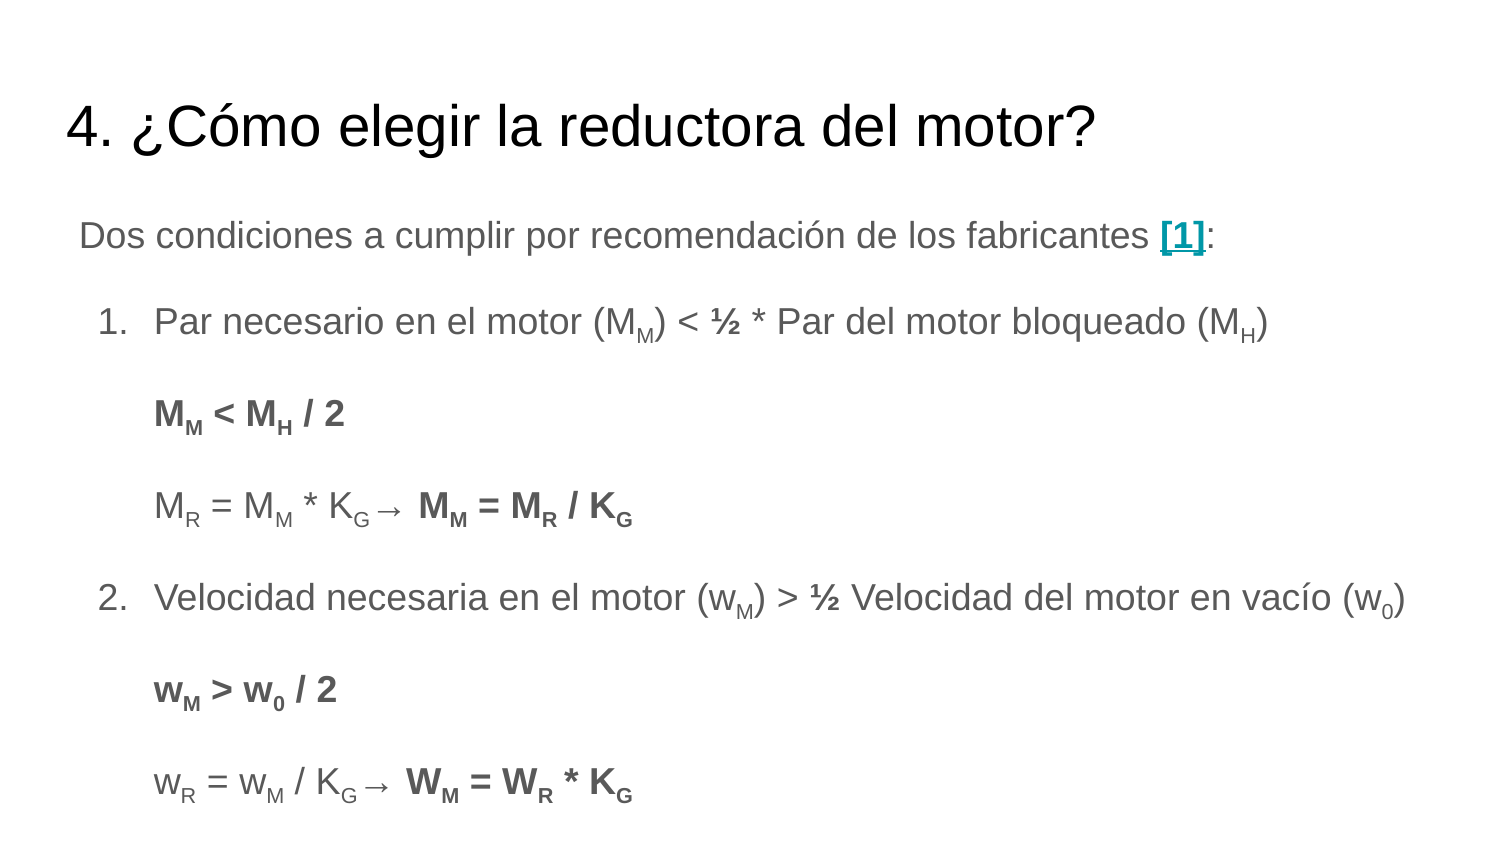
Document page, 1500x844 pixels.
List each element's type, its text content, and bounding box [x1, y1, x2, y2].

list Dos condiciones a cumplir por recomendación de los fabricantes [1]: Par necesario en el motor (MM) < ½ * Par del motor bloqueado (MH) MM < MH / 2 MR = MM * KG→ MM = MR / KG Velocidad necesaria en el motor (wM) > ½ Velocidad del motor en vacío (w0) wM > w0 / 2 wR = wM / KG→ WM = WR * KG [63, 189, 1462, 790]
title 4. ¿Cómo elegir la reductora del motor? [51, 72, 1449, 167]
